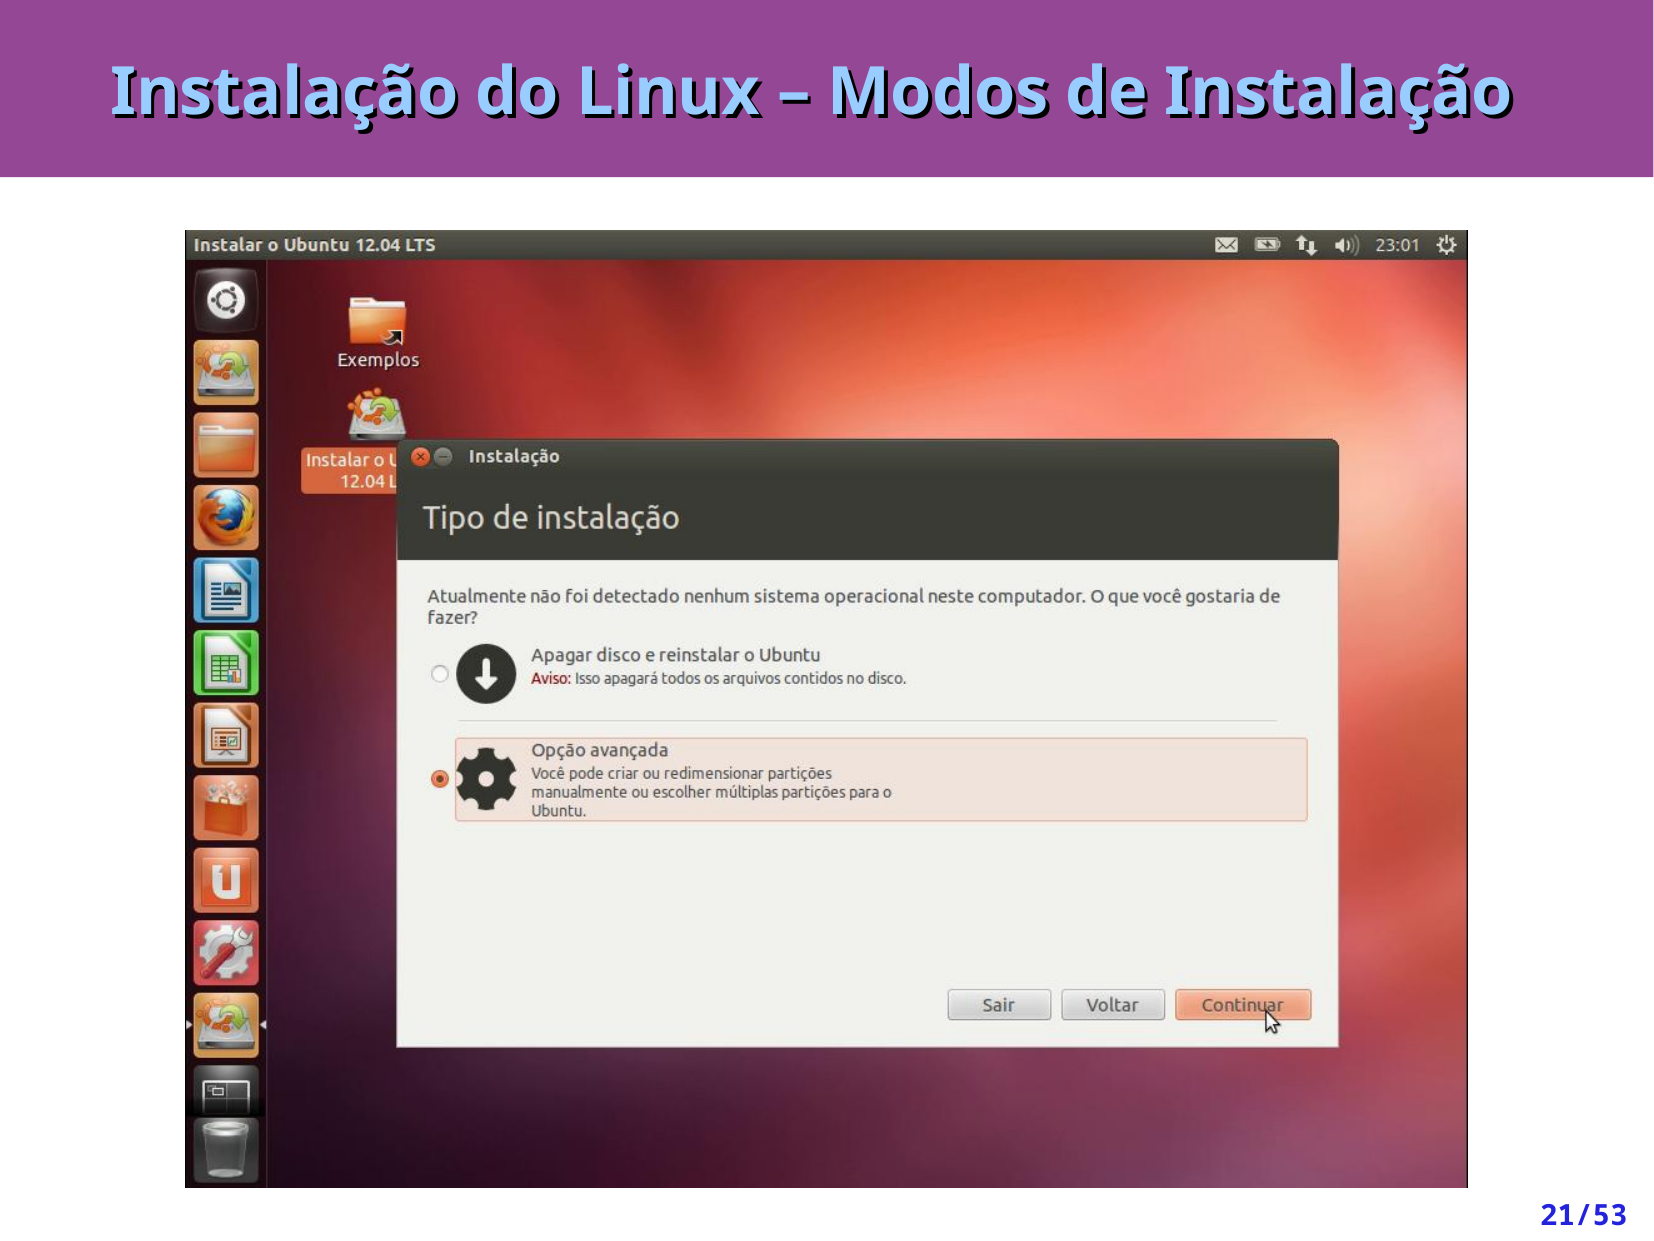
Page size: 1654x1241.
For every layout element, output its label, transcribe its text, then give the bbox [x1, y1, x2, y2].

title Instalação do Linux – Modos de Instalação [0, 0, 1654, 178]
picture [185, 230, 1468, 1188]
